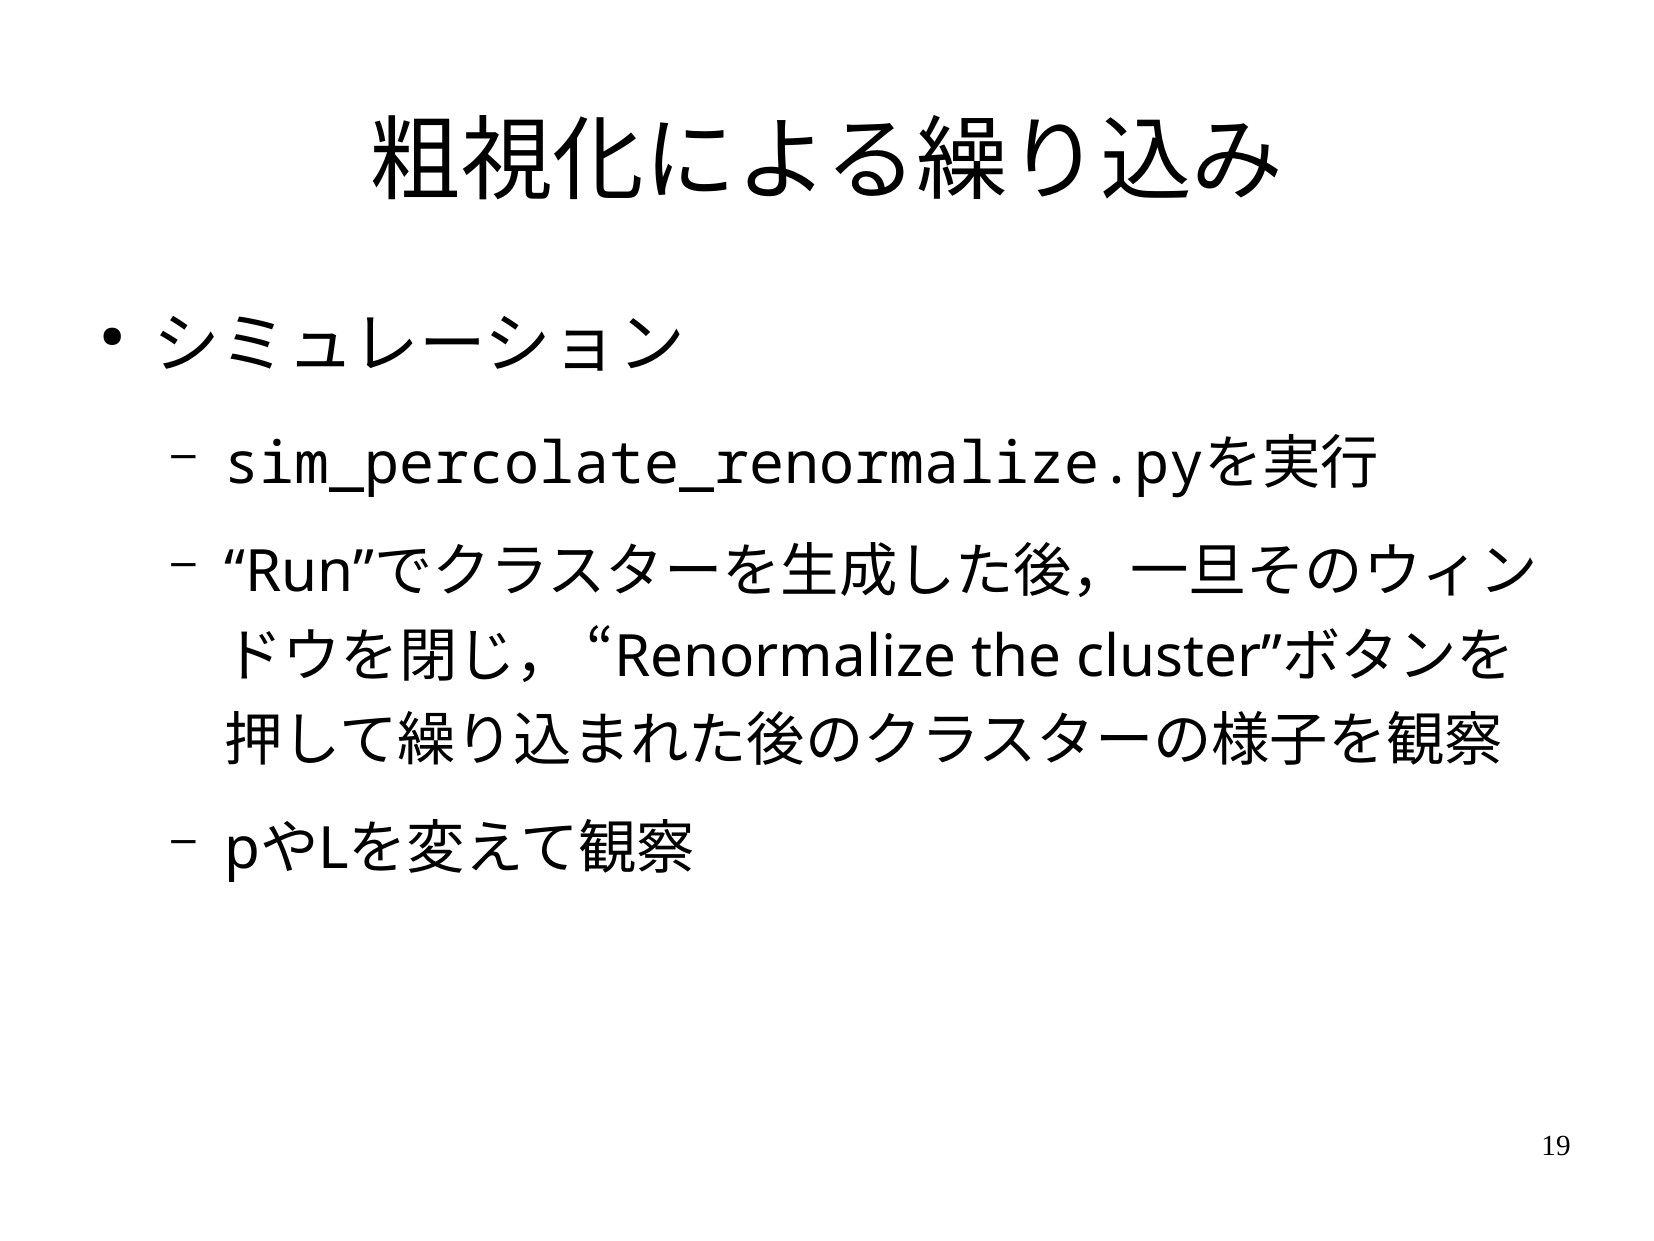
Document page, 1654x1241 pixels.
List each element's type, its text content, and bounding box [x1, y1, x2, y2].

list シミュレーション sim_percolate_renormalize.pyを実行 “Run”でクラスターを生成した後，一旦そのウィンドウを閉じ， “Renormalize the cluster”ボタンを押して繰り込まれた後のクラスターの様子を観察 pやLを変えて観察 [82, 290, 1571, 1010]
title 粗視化による繰り込み [82, 49, 1571, 257]
